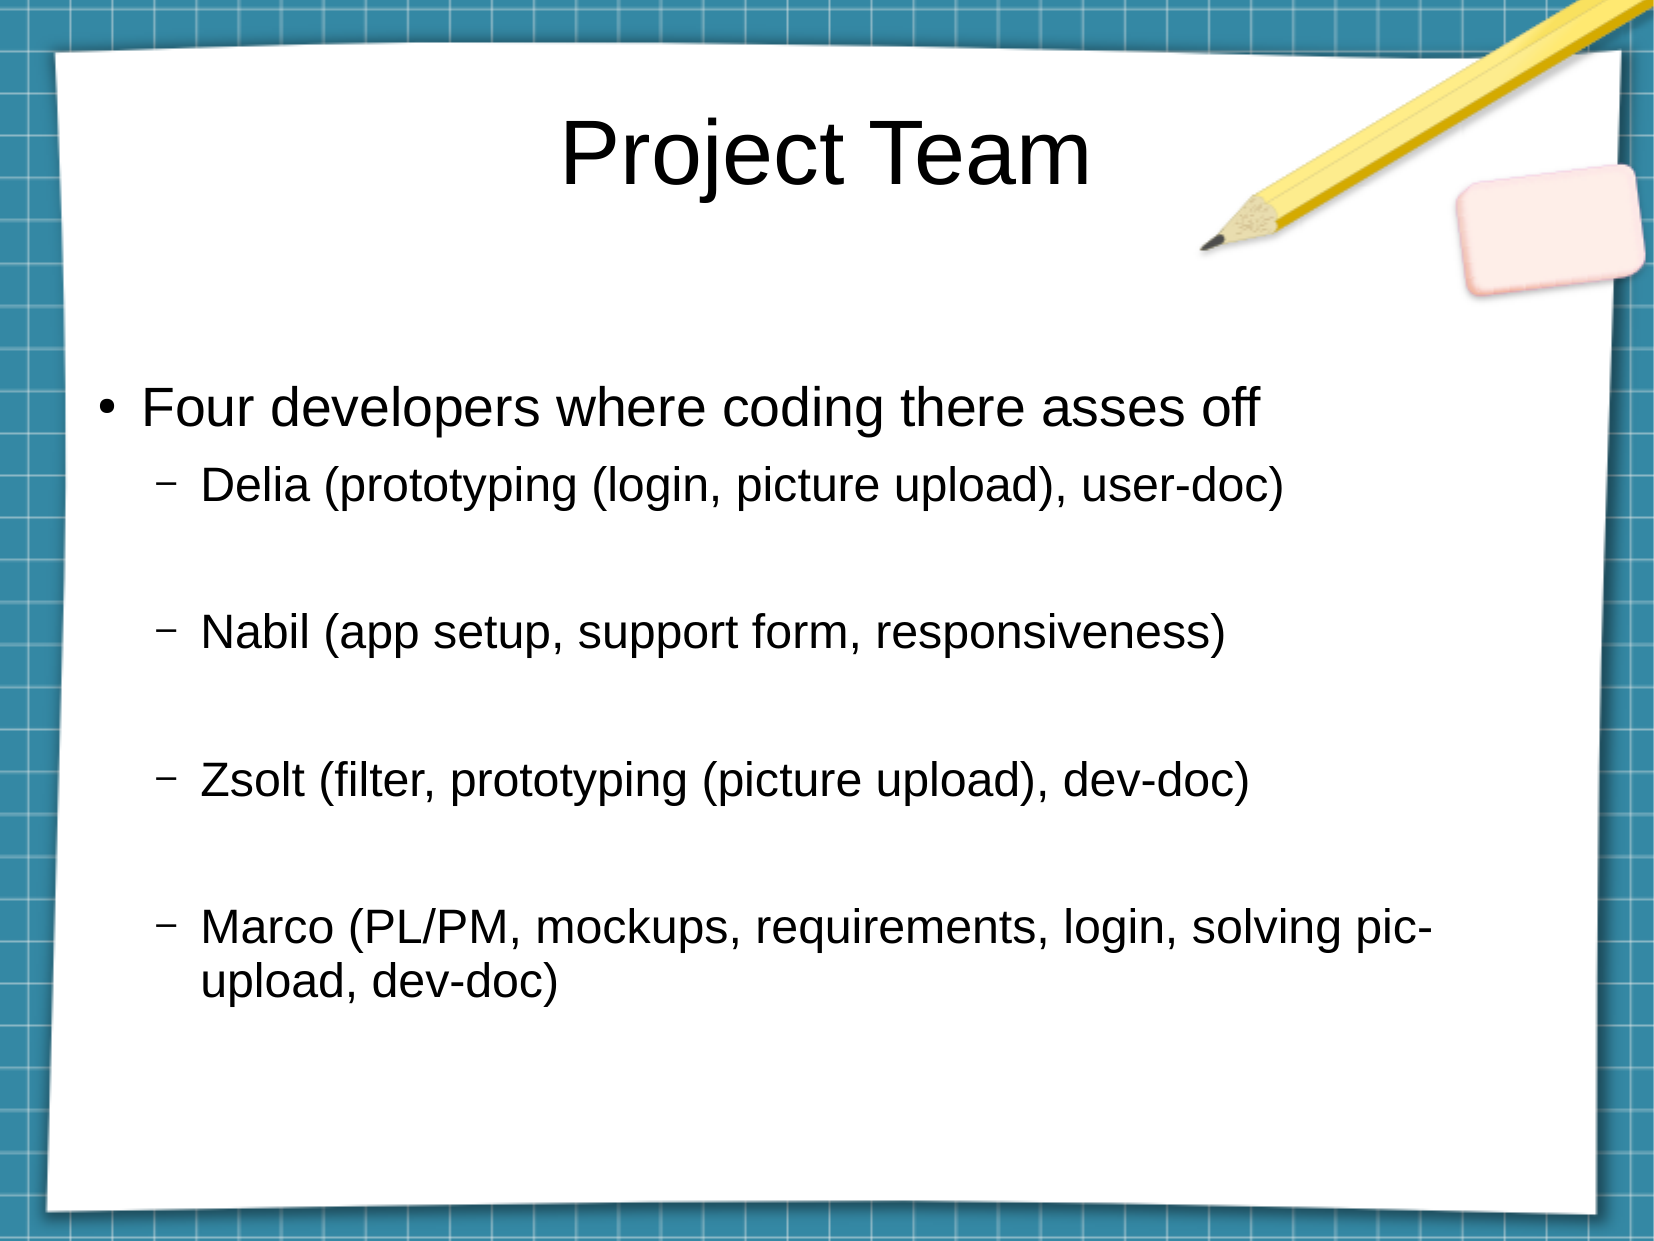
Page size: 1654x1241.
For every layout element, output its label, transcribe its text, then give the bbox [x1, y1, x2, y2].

title Project Team [82, 49, 1571, 257]
list Four developers where coding there asses off Delia (prototyping (login, picture upload), user-doc) Nabil (app setup, support form, responsiveness) Zsolt (filter, prototyping (picture upload), dev-doc) Marco (PL/PM, mockups, requirements, login, solving pic-upload, dev-doc) [82, 290, 1571, 1010]
picture [0, 0, 1654, 1241]
